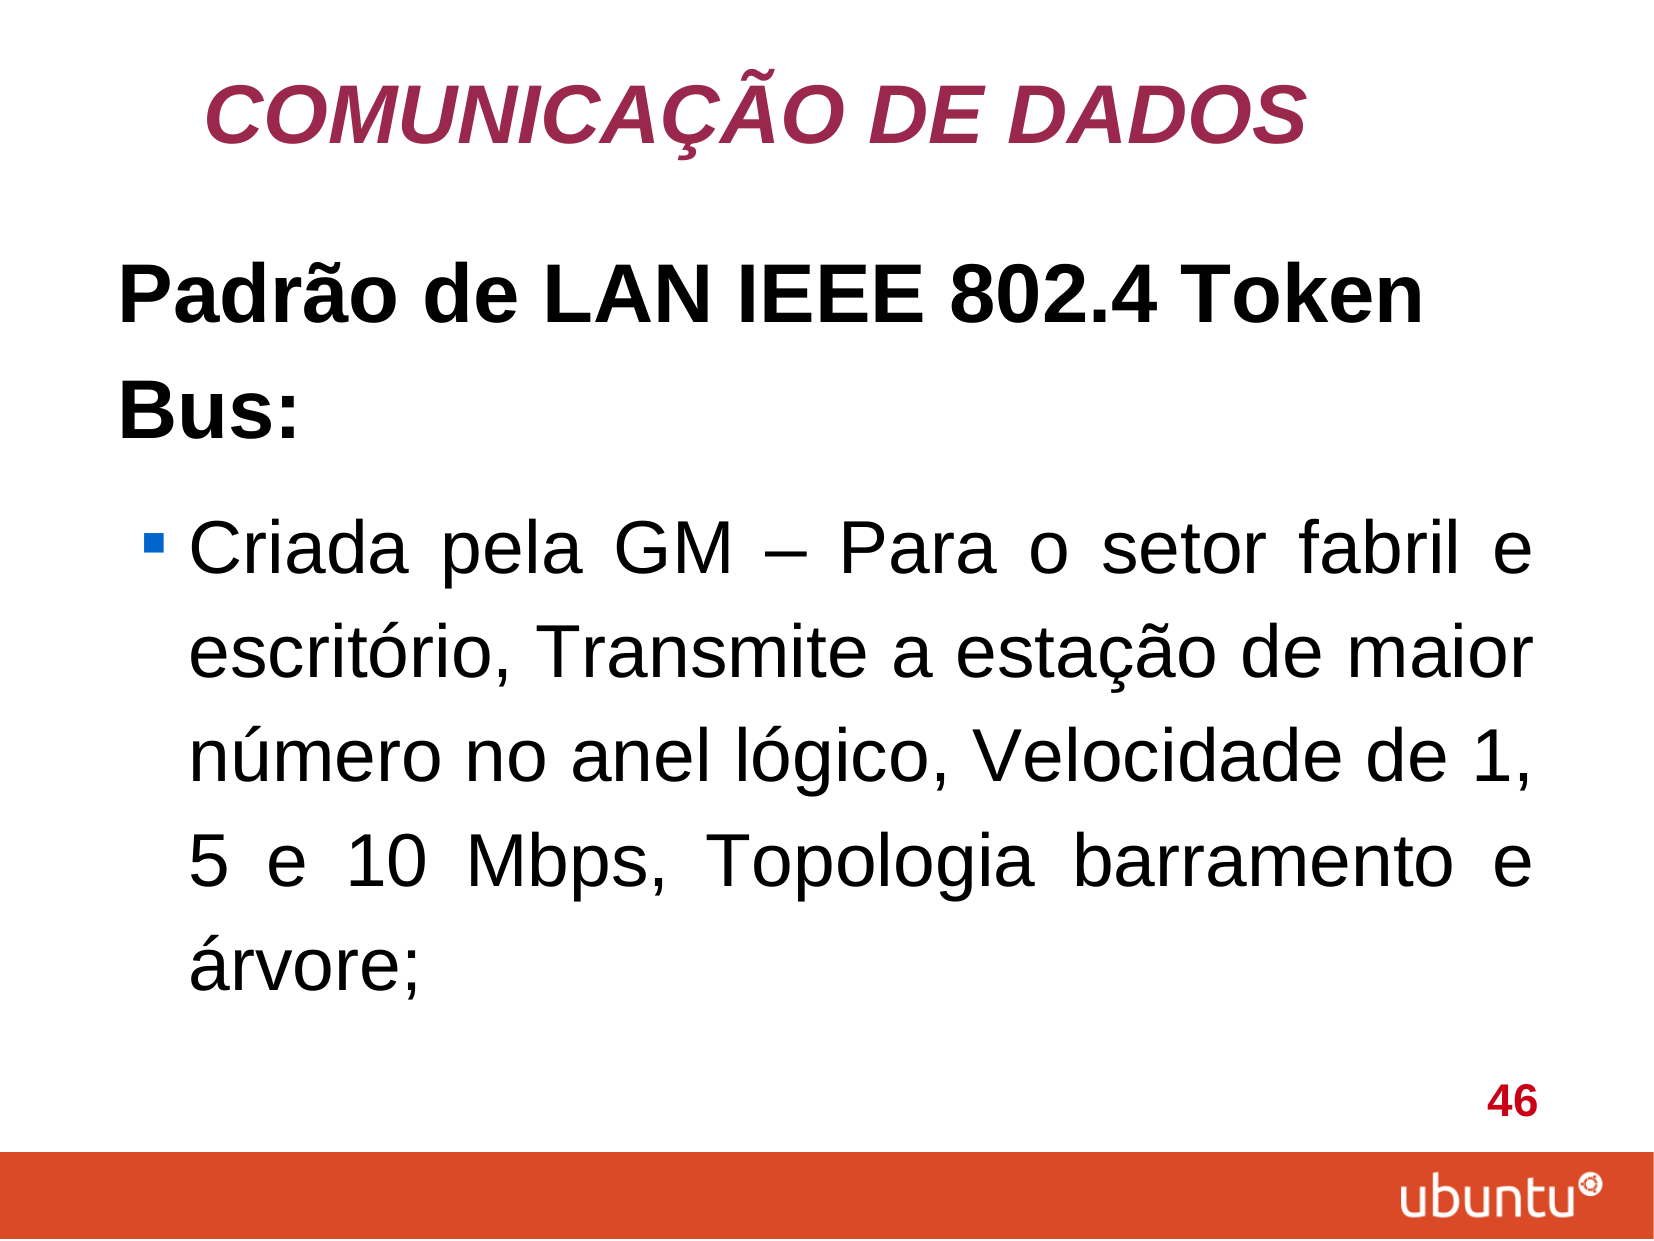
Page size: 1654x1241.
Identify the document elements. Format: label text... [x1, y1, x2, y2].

title COMUNICAÇÃO DE DADOS [11, 7, 1500, 200]
list Padrão de LAN IEEE 802.4 Token Bus: Criada pela GM – Para o setor fabril e escritório, Transmite a estação de maior número no anel lógico, Velocidade de 1, 5 e 10 Mbps, Topologia barramento e árvore; [47, 225, 1536, 1181]
picture [0, 1152, 1654, 1239]
text_box <number> [1473, 1063, 1654, 1134]
